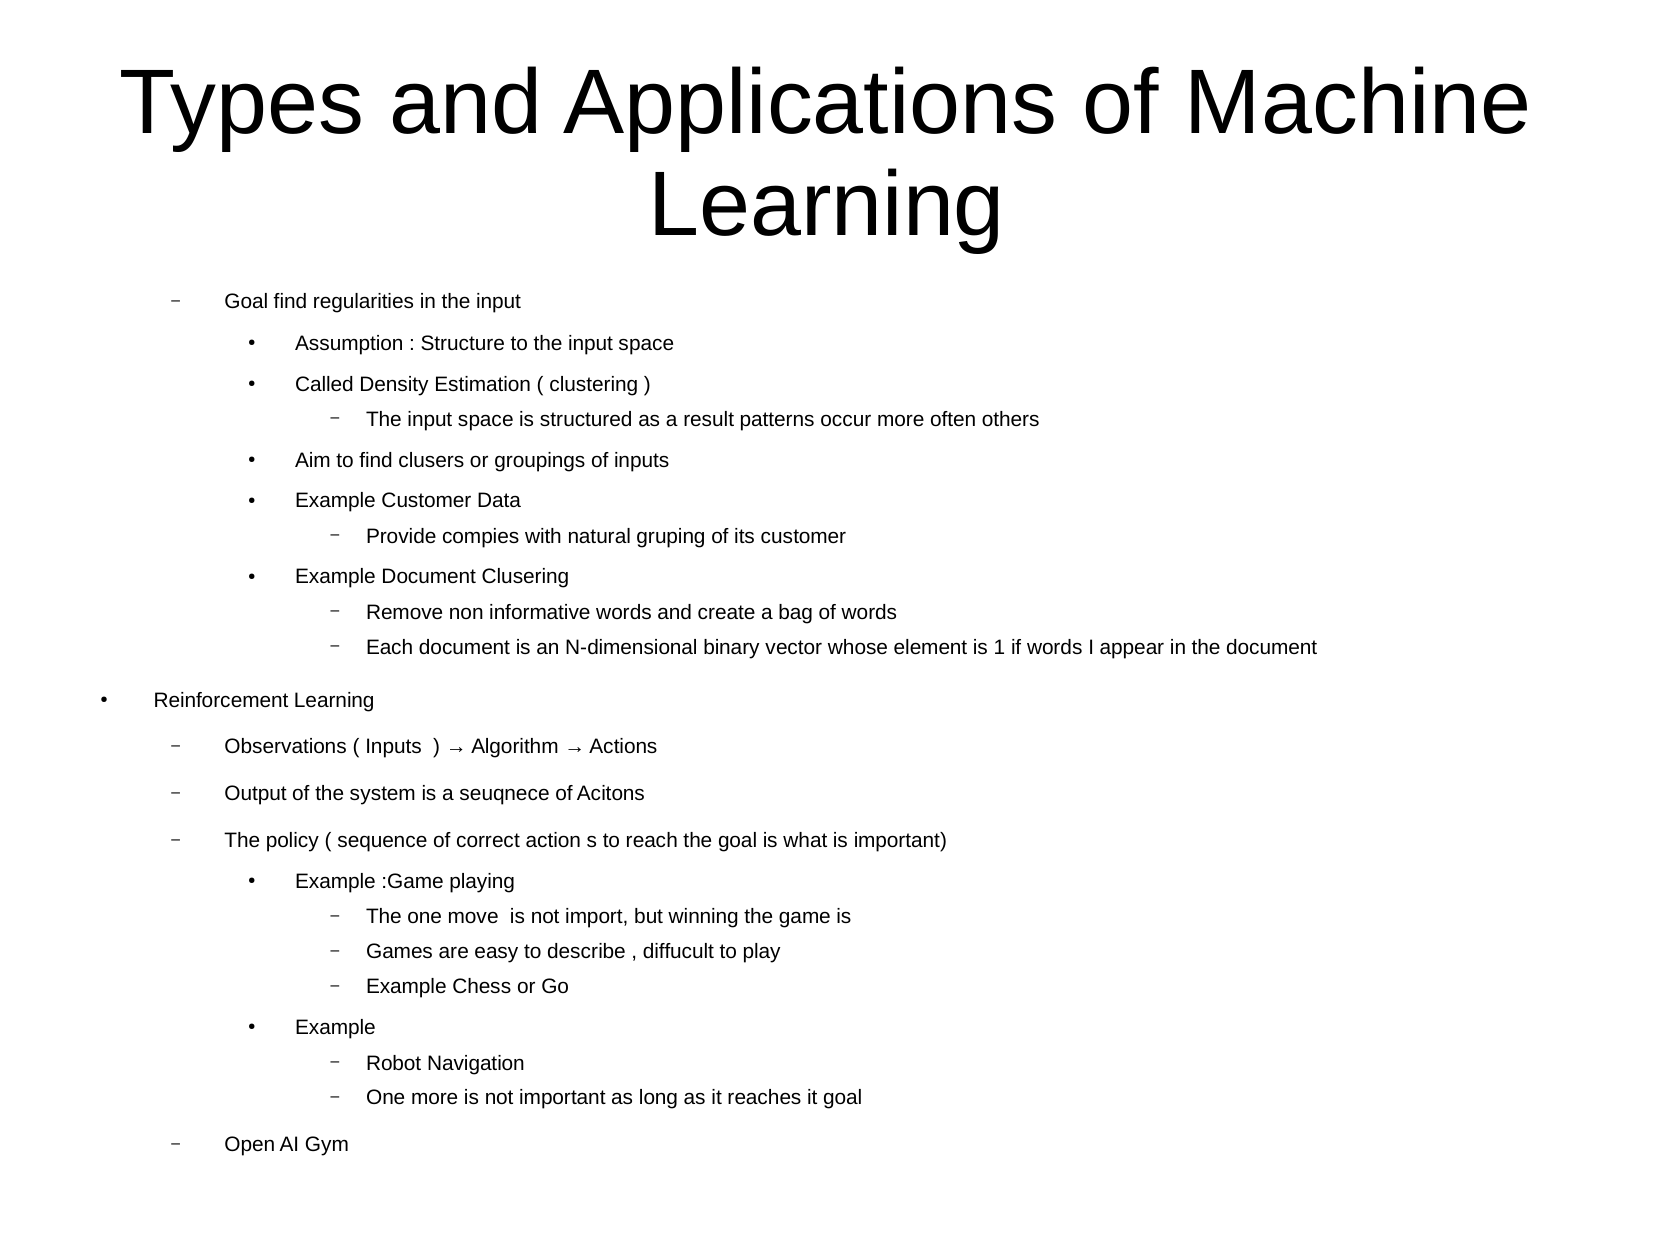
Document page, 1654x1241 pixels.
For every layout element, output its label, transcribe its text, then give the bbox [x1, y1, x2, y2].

title Types and Applications of Machine Learning [82, 49, 1571, 257]
list Goal find regularities in the input Assumption : Structure to the input space Called Density Estimation ( clustering ) The input space is structured as a result patterns occur more often others Aim to find clusers or groupings of inputs Example Customer Data Provide compies with natural gruping of its customer Example Document Clusering Remove non informative words and create a bag of words Each document is an N-dimensional binary vector whose element is 1 if words I appear in the document Reinforcement Learning Observations ( Inputs ) → Algorithm → Actions Output of the system is a seuqnece of Acitons The policy ( sequence of correct action s to reach the goal is what is important) Example :Game playing The one move is not import, but winning the game is Games are easy to describe , diffucult to play Example Chess or Go Example Robot Navigation One more is not important as long as it reaches it goal Open AI Gym [82, 290, 1571, 1229]
